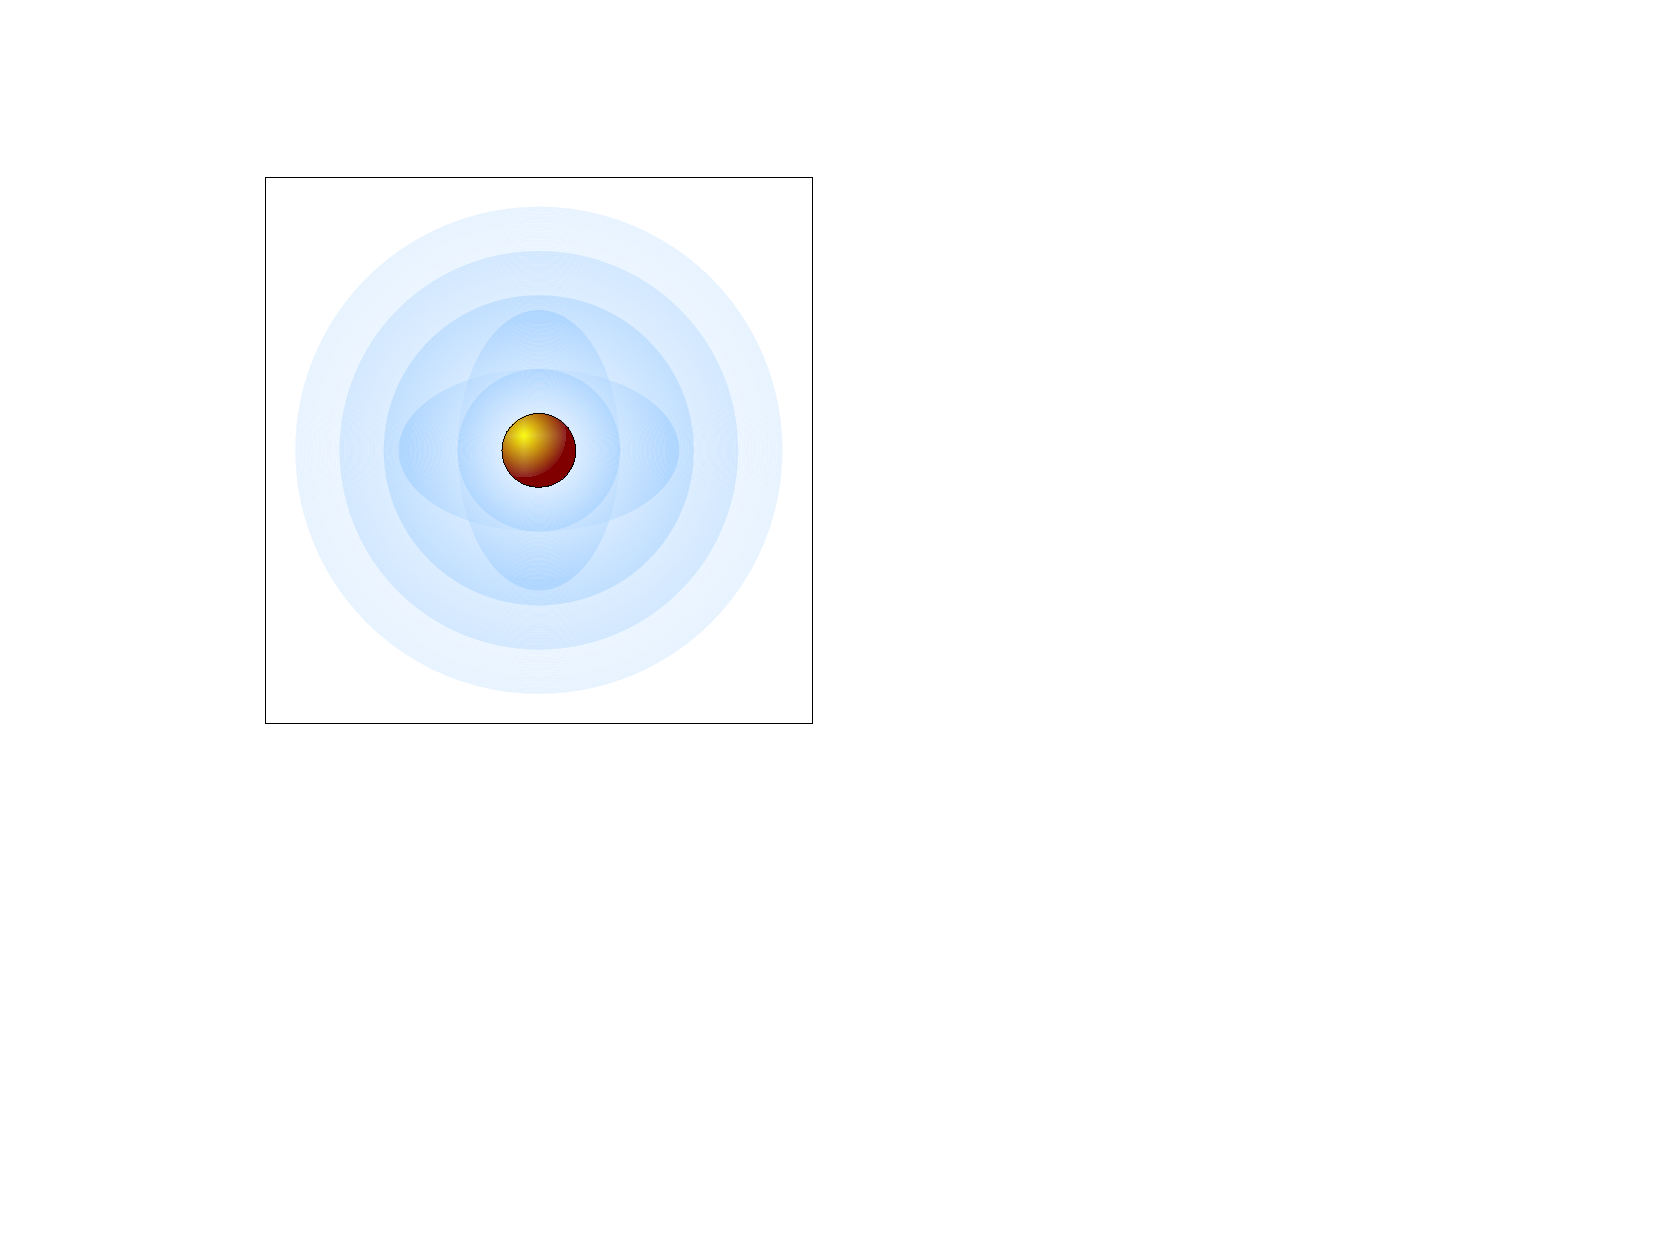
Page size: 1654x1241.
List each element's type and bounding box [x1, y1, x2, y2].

text_box [265, 177, 813, 724]
